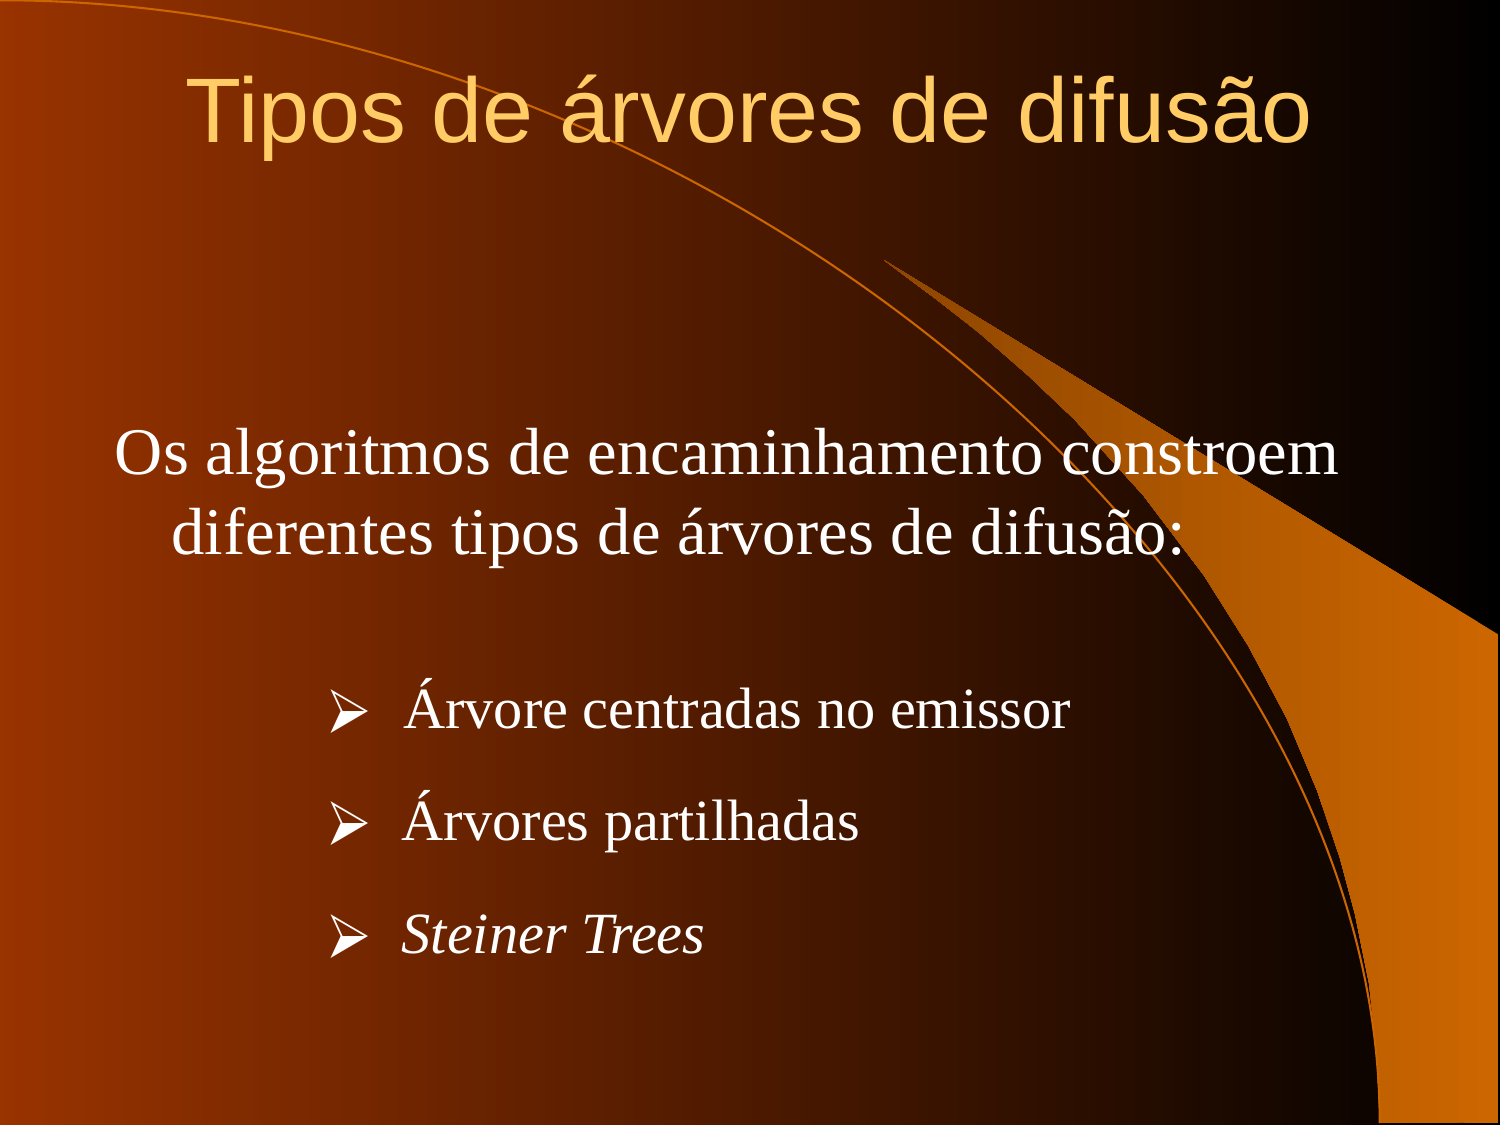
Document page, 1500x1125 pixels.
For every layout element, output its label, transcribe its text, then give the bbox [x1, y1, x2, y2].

text_box Steiner Trees [312, 887, 1168, 973]
list Os algoritmos de encaminhamento constroem diferentes tipos de árvores de difusão: [99, 399, 1400, 625]
text_box Árvores partilhadas [312, 774, 1123, 861]
text_box Árvore centradas no emissor [312, 662, 1213, 748]
title Tipos de árvores de difusão [24, 24, 1475, 188]
